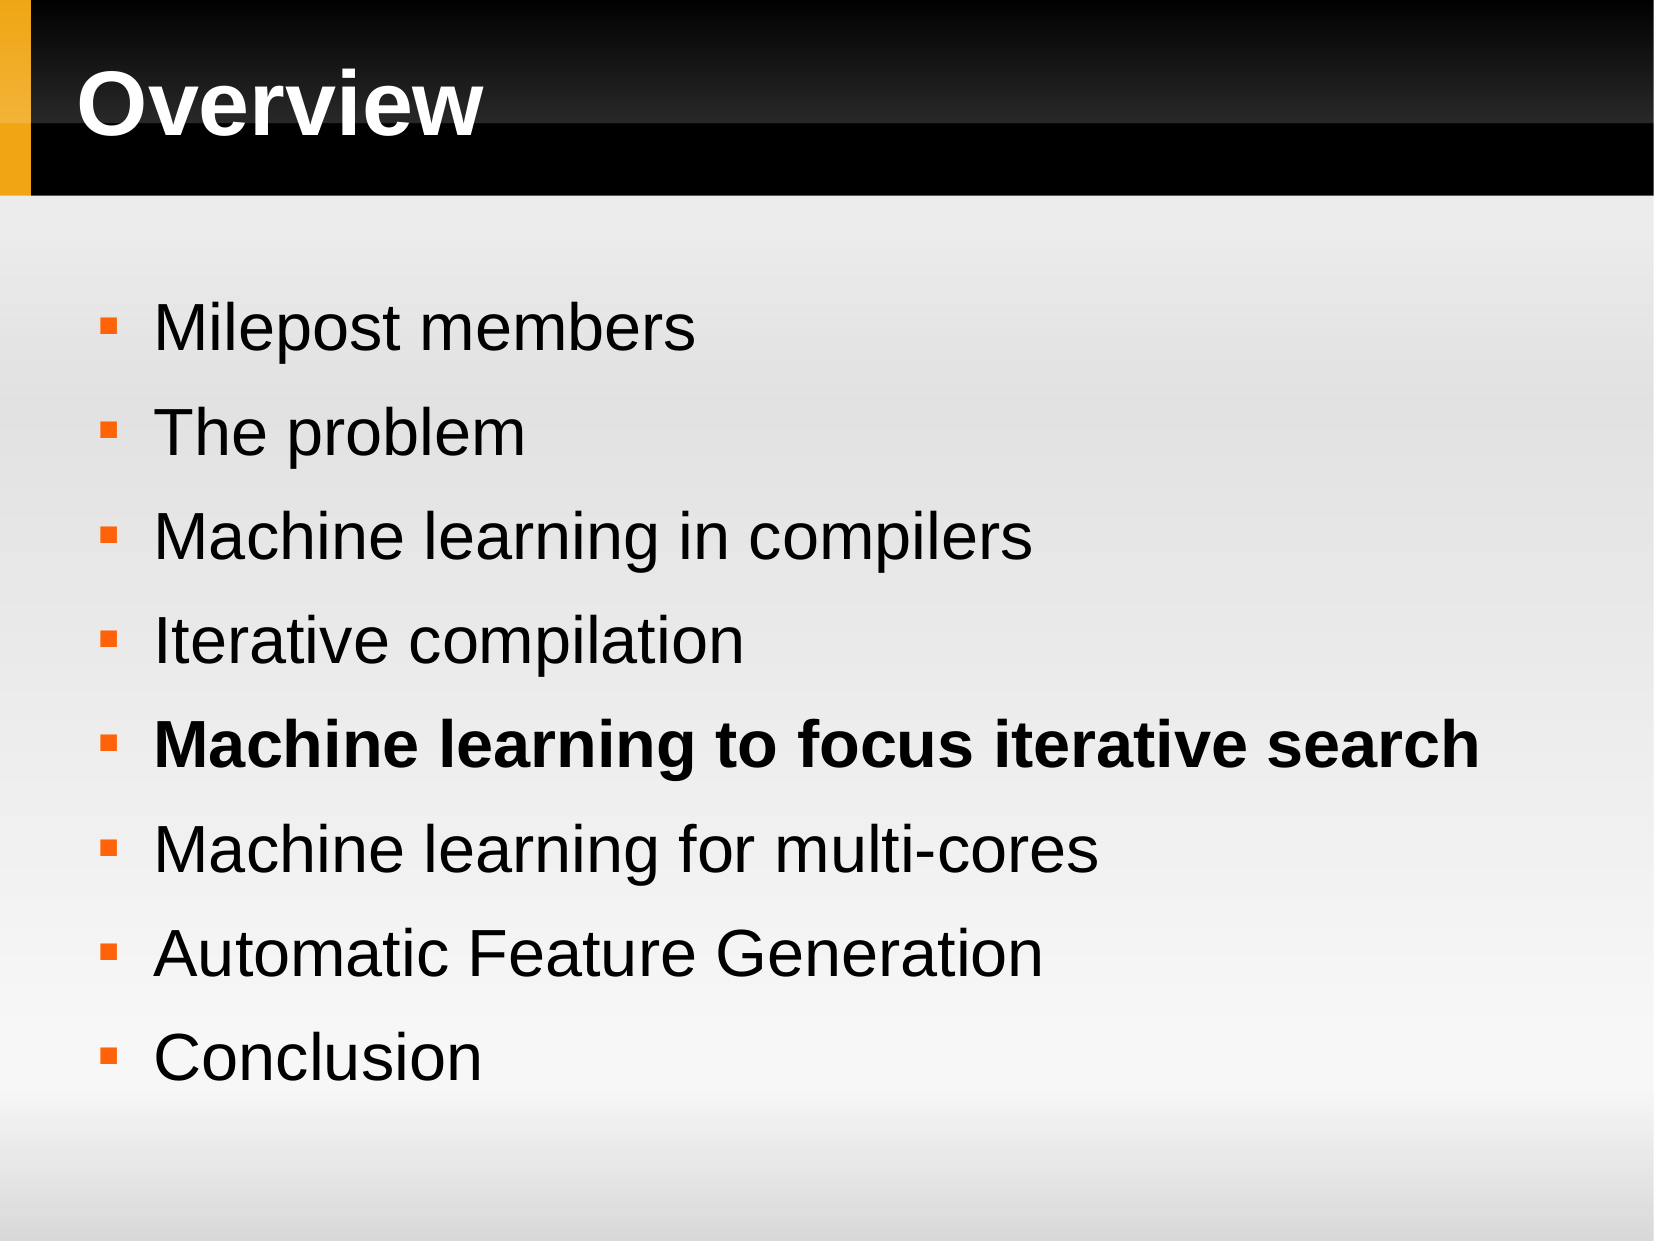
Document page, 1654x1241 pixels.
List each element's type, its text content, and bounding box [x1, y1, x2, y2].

list Milepost members The problem Machine learning in compilers Iterative compilation Machine learning to focus iterative search Machine learning for multi-cores Automatic Feature Generation Conclusion [82, 290, 1571, 1165]
picture [0, 0, 1654, 1241]
title Overview [76, 7, 1565, 200]
